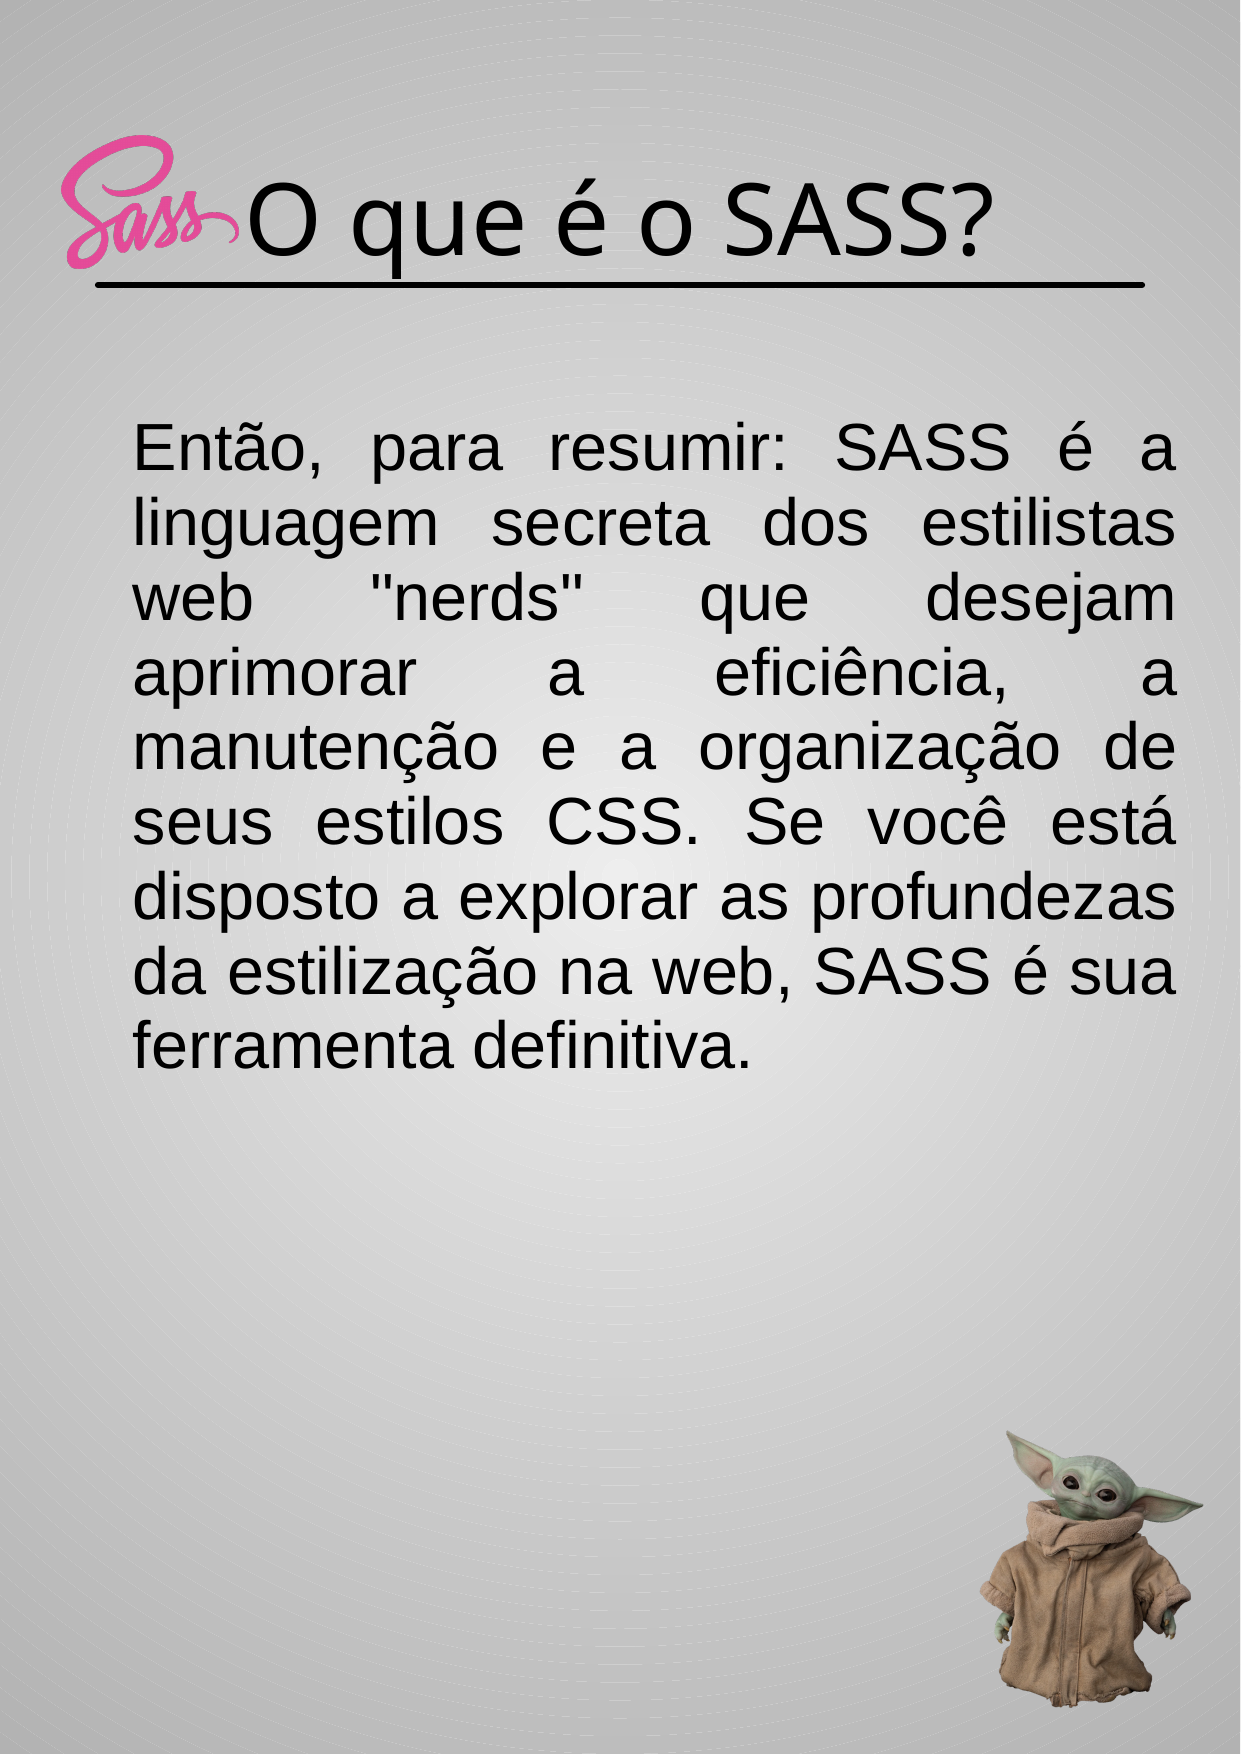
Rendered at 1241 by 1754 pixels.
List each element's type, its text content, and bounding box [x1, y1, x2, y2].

picture [972, 1420, 1211, 1713]
title O que é o SASS? [61, 69, 1178, 363]
picture [61, 135, 239, 269]
list Então, para resumir: SASS é a linguagem secreta dos estilistas web "nerds" que desejam aprimorar a eficiência, a manutenção e a organização de seus estilos CSS. Se você está disposto a explorar as profundezas da estilização na web, SASS é sua ferramenta definitiva. [61, 410, 1178, 1428]
